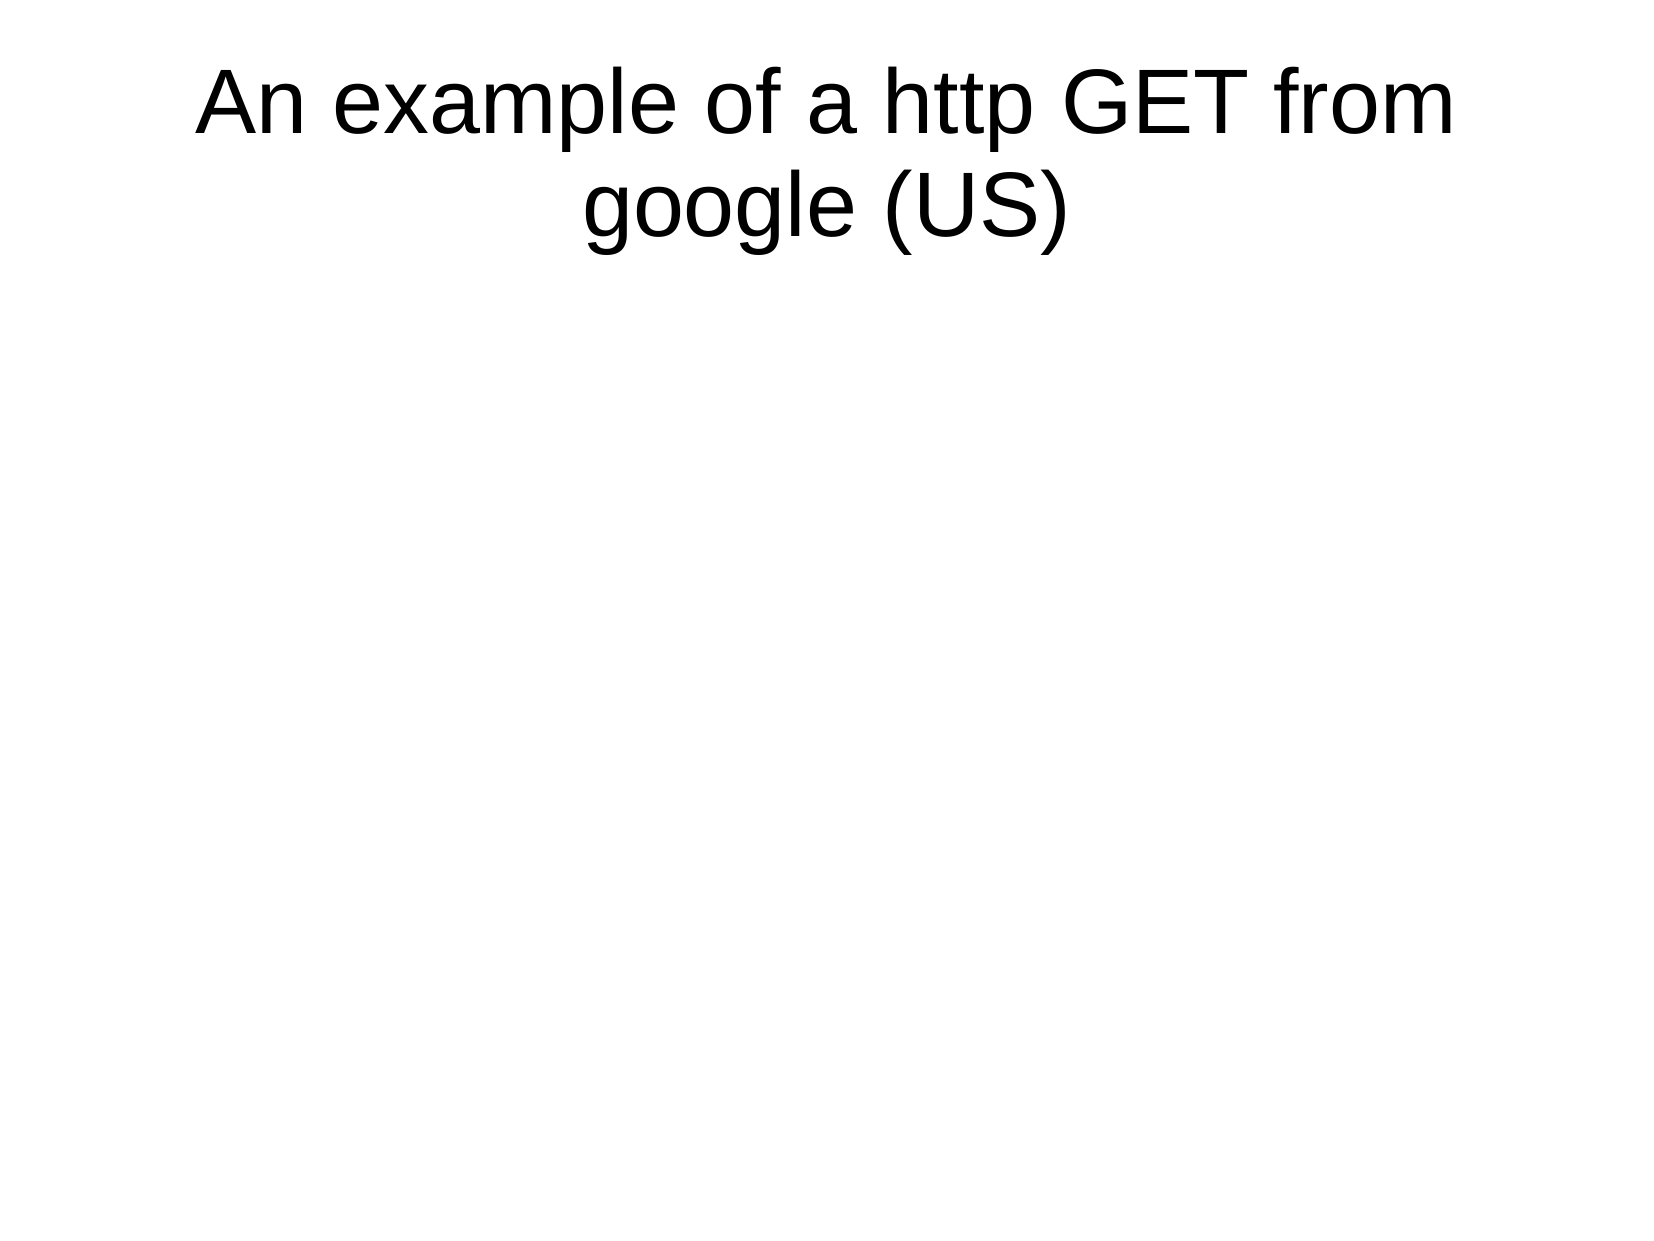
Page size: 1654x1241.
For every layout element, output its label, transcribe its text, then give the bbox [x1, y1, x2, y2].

title An example of a http GET from google (US) [82, 50, 1571, 256]
